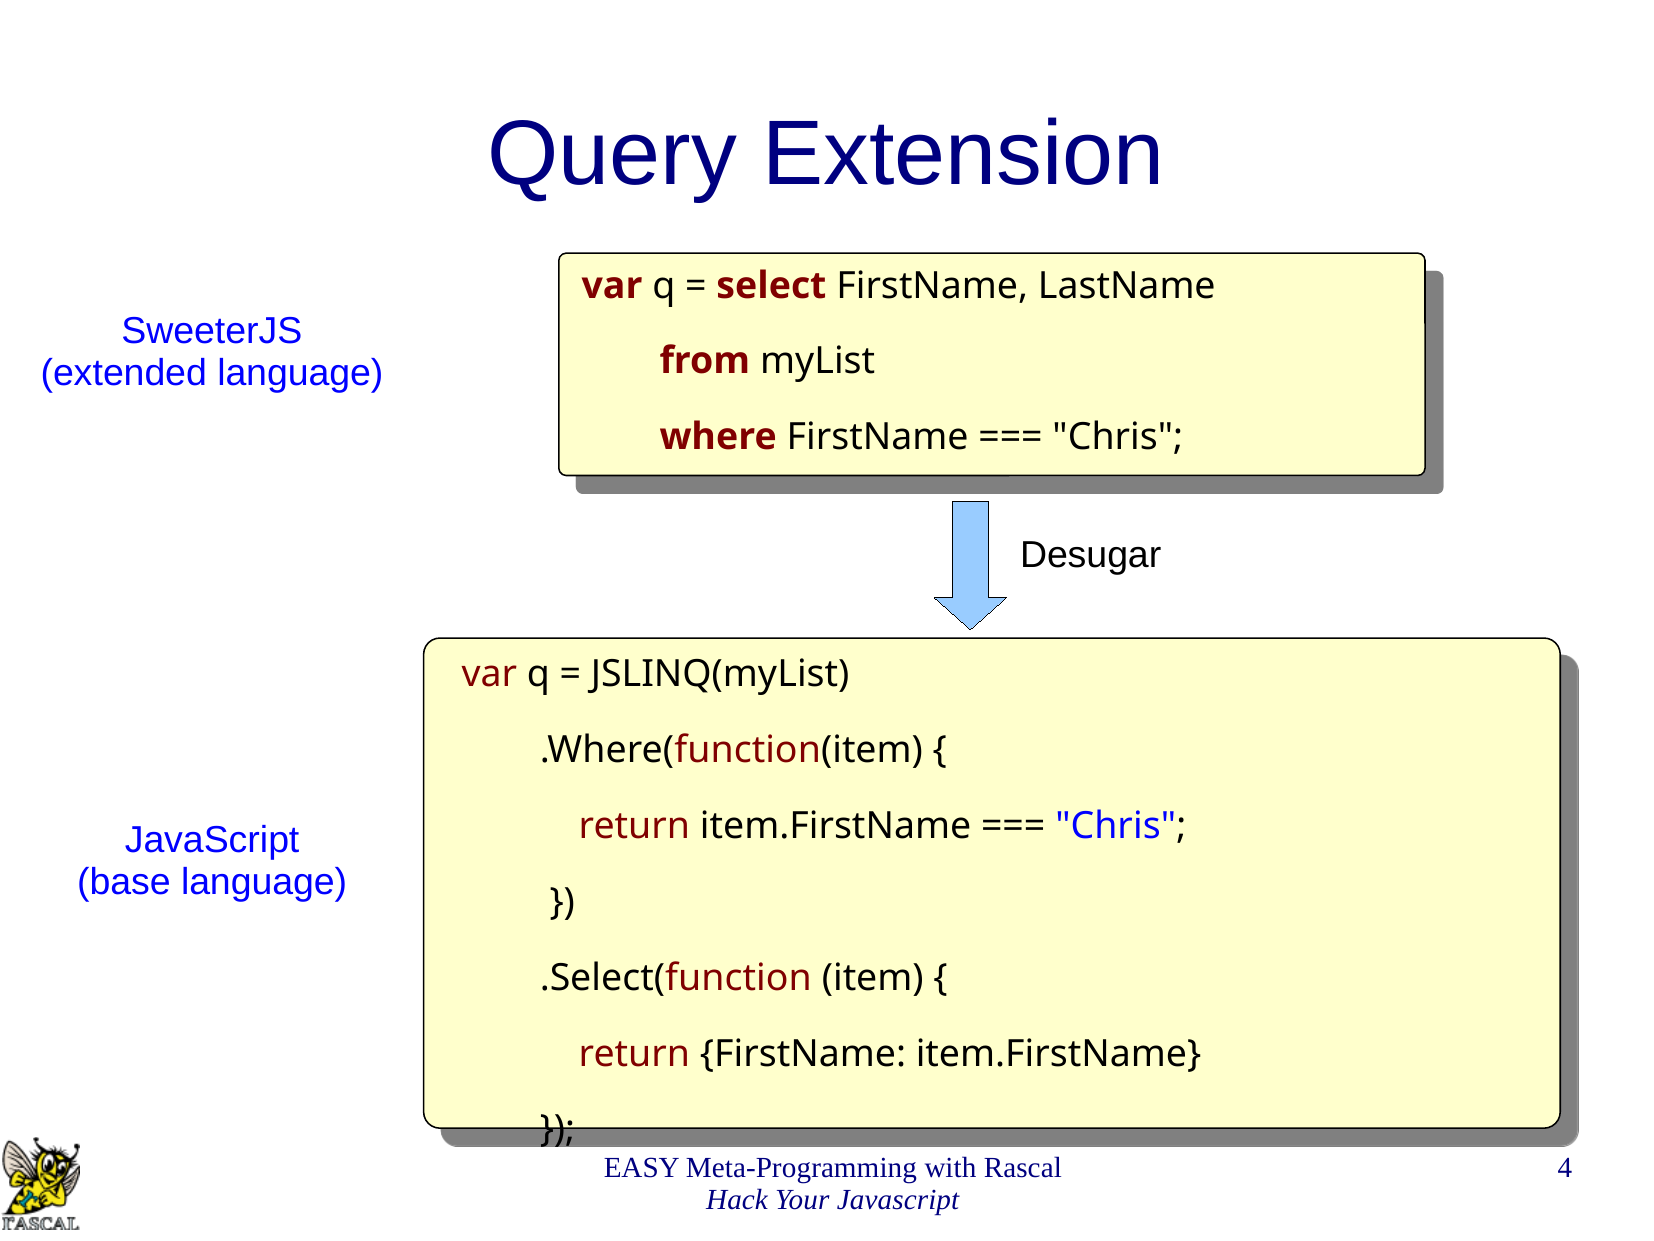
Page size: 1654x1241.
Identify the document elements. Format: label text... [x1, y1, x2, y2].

text_box var q = JSLINQ(myList) .Where(function(item) { return item.FirstName === "Chris"; }) .Select(function (item) { return {FirstName: item.FirstName} }); [446, 639, 1526, 1203]
text_box Desugar [1005, 525, 1177, 583]
text_box JavaScript (base language) [62, 810, 364, 909]
text_box SweeterJS (extended language) [25, 302, 400, 401]
text_box var q = select FirstName, LastName from myList where FirstName === "Chris"; [566, 250, 1424, 456]
text_box [934, 501, 1007, 630]
picture [1, 1137, 80, 1230]
text_box [423, 638, 1561, 1129]
text_box [558, 253, 1426, 476]
title Query Extension [82, 49, 1571, 257]
